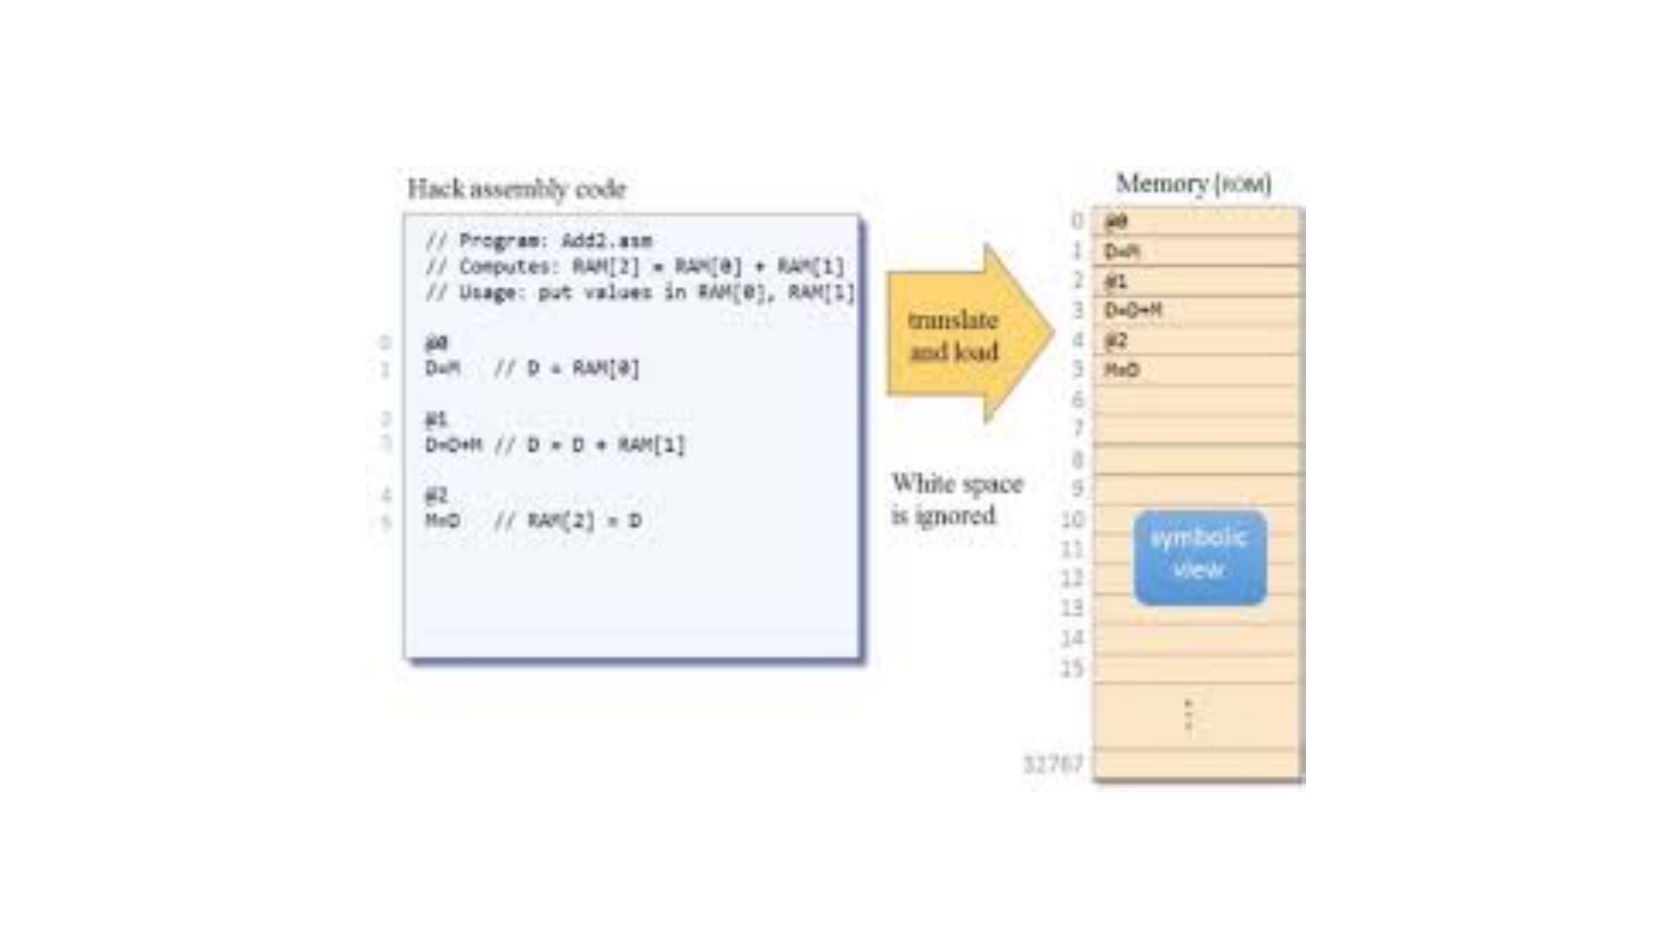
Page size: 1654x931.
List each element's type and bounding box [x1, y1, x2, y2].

picture [366, 166, 1306, 792]
